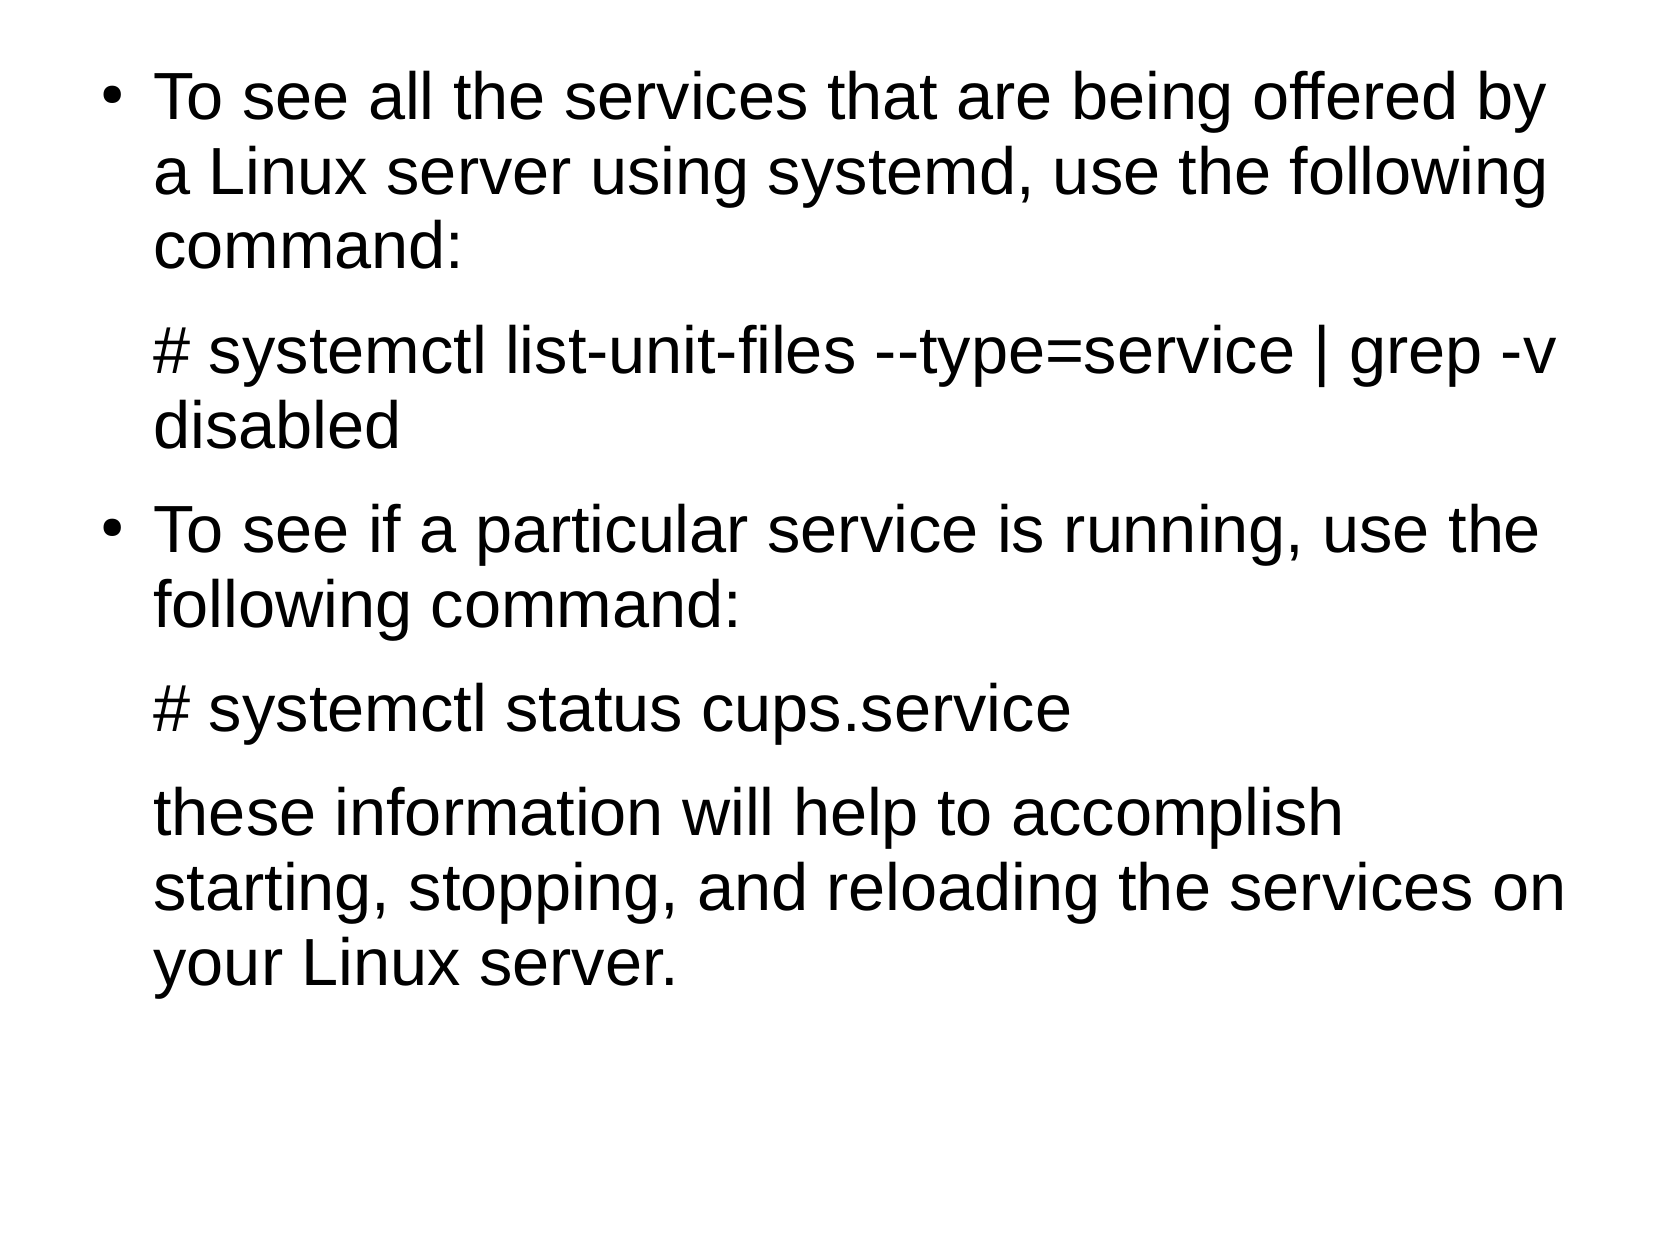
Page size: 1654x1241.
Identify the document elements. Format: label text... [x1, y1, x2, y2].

list To see all the services that are being offered by a Linux server using systemd, use the following command: # systemctl list-unit-files --type=service | grep -v disabled To see if a particular service is running, use the following command: # systemctl status cups.service these information will help to accomplish starting, stopping, and reloading the services on your Linux server. [82, 59, 1571, 1010]
